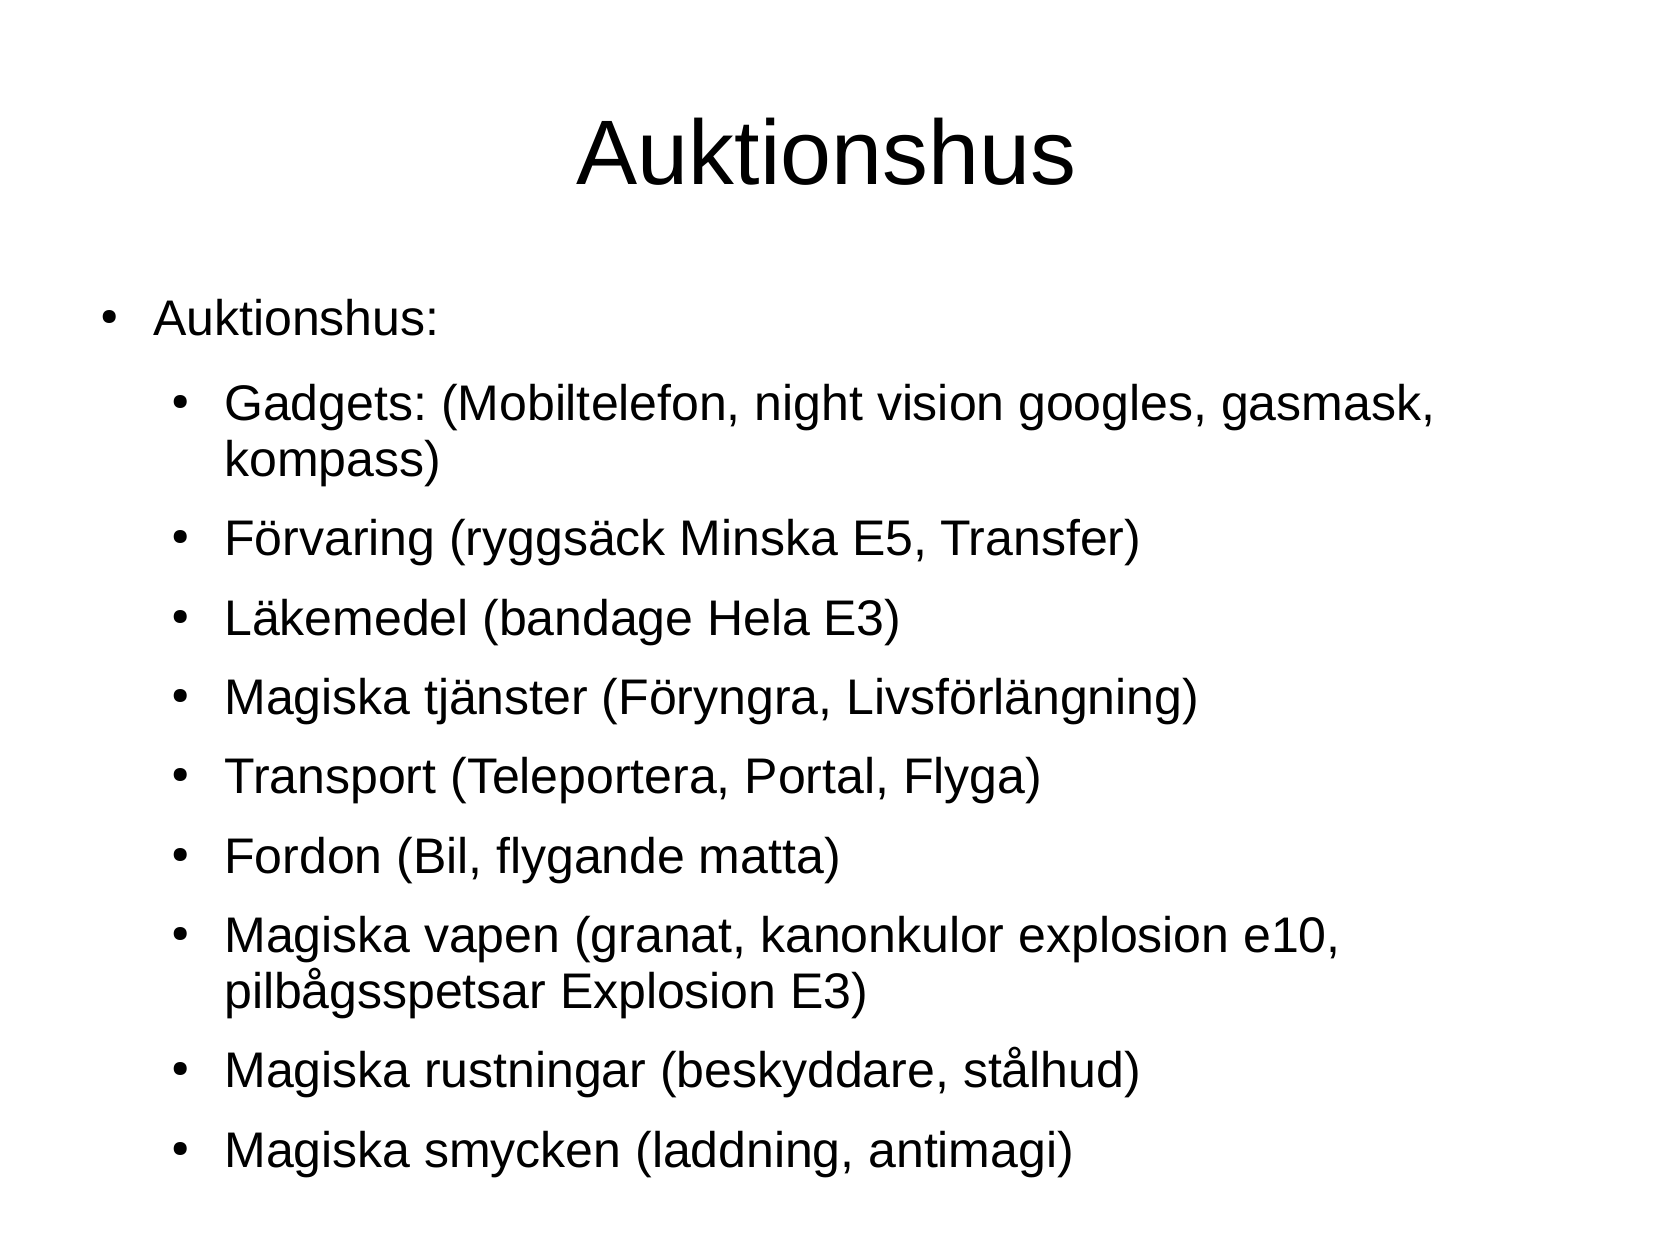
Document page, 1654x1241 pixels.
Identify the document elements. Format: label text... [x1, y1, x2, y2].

list Auktionshus: Gadgets: (Mobiltelefon, night vision googles, gasmask, kompass) Förvaring (ryggsäck Minska E5, Transfer) Läkemedel (bandage Hela E3) Magiska tjänster (Föryngra, Livsförlängning) Transport (Teleportera, Portal, Flyga) Fordon (Bil, flygande matta) Magiska vapen (granat, kanonkulor explosion e10, pilbågsspetsar Explosion E3) Magiska rustningar (beskyddare, stålhud) Magiska smycken (laddning, antimagi) [82, 290, 1571, 1178]
title Auktionshus [82, 49, 1571, 257]
